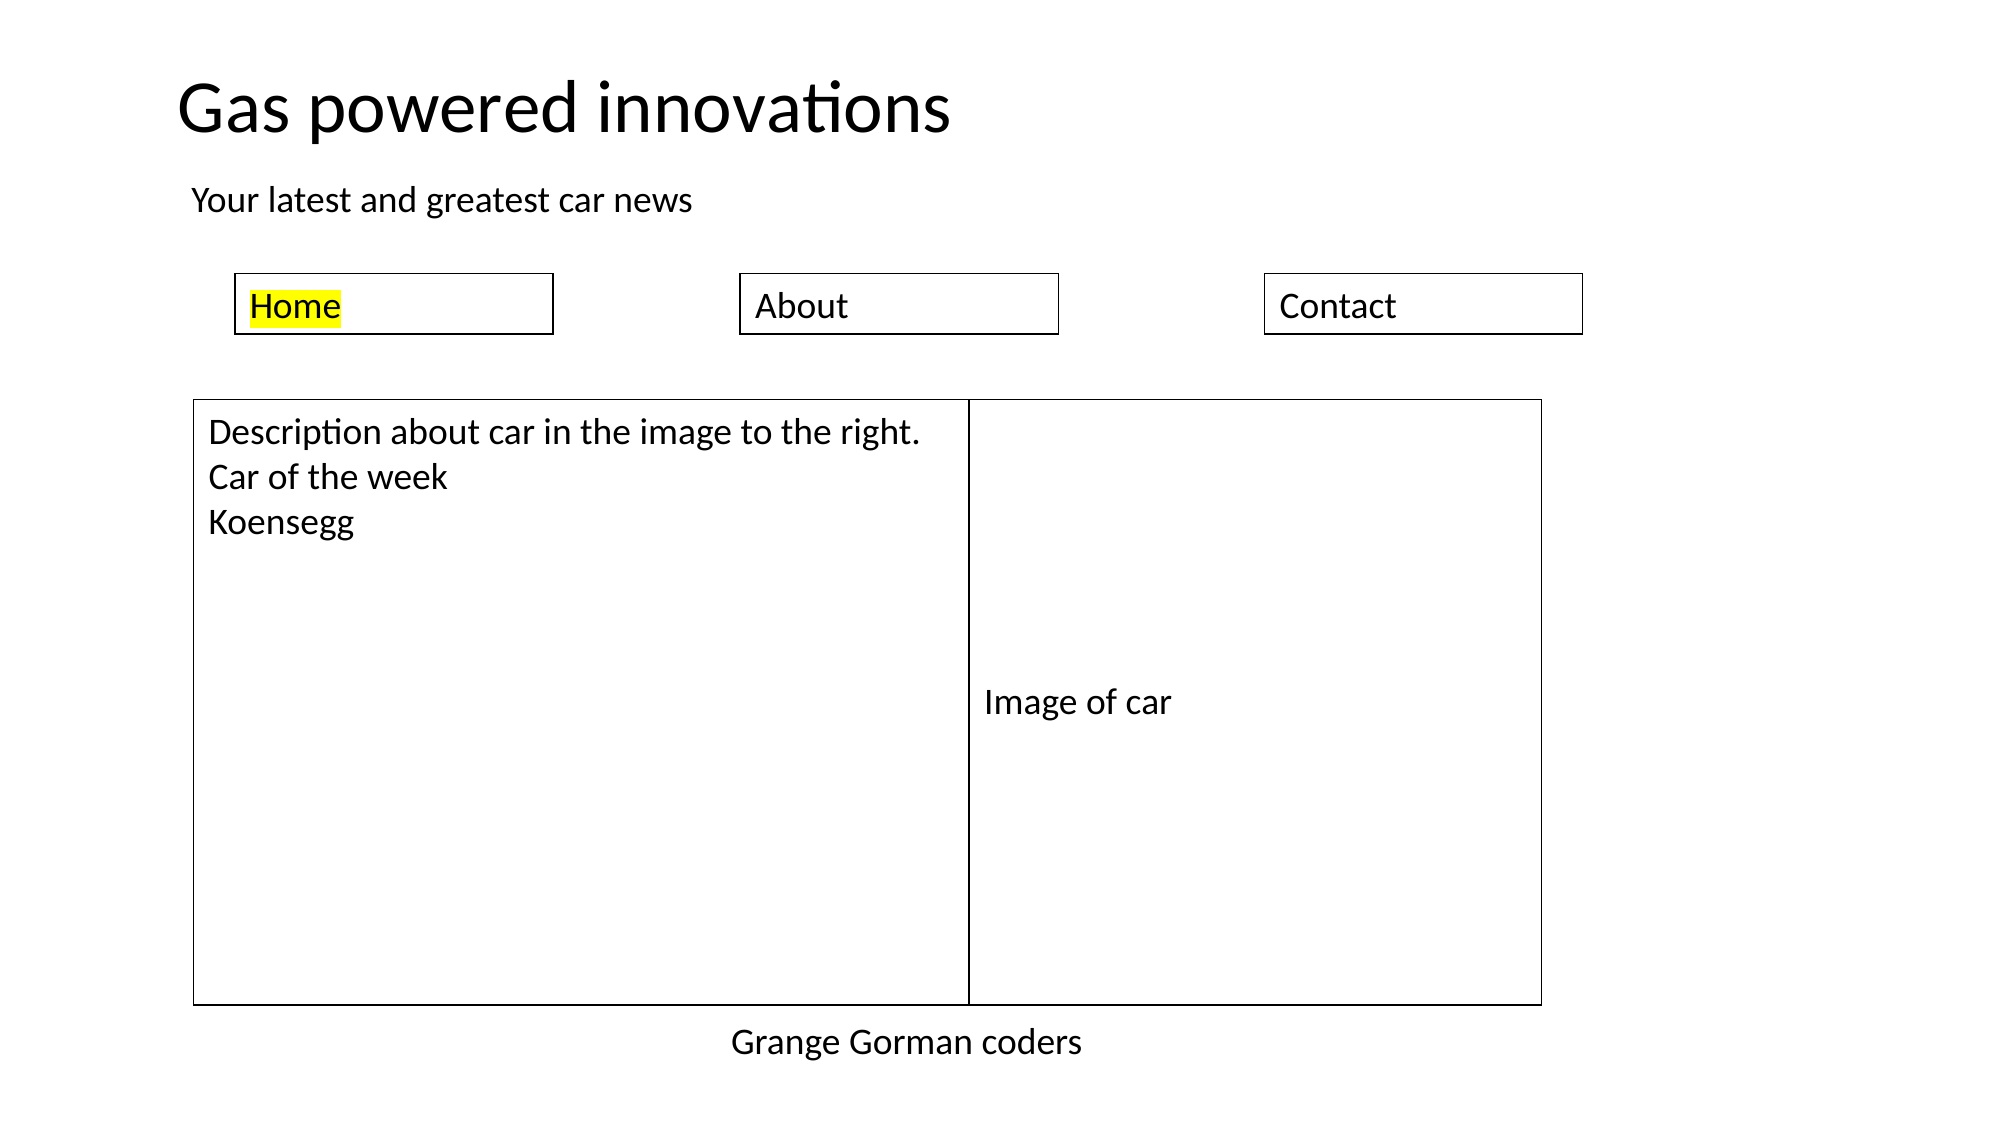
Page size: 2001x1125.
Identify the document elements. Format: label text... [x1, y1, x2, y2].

text_box About [740, 273, 1059, 335]
text_box Your latest and greatest car news [176, 167, 724, 229]
text_box Image of car [969, 399, 1542, 1006]
text_box Description about car in the image to the right. Car of the week Koensegg [193, 399, 968, 1006]
text_box Grange Gorman coders [716, 1009, 1203, 1071]
text_box Gas powered innovations [162, 49, 1133, 156]
text_box Contact [1264, 273, 1583, 335]
text_box Home [234, 273, 553, 335]
